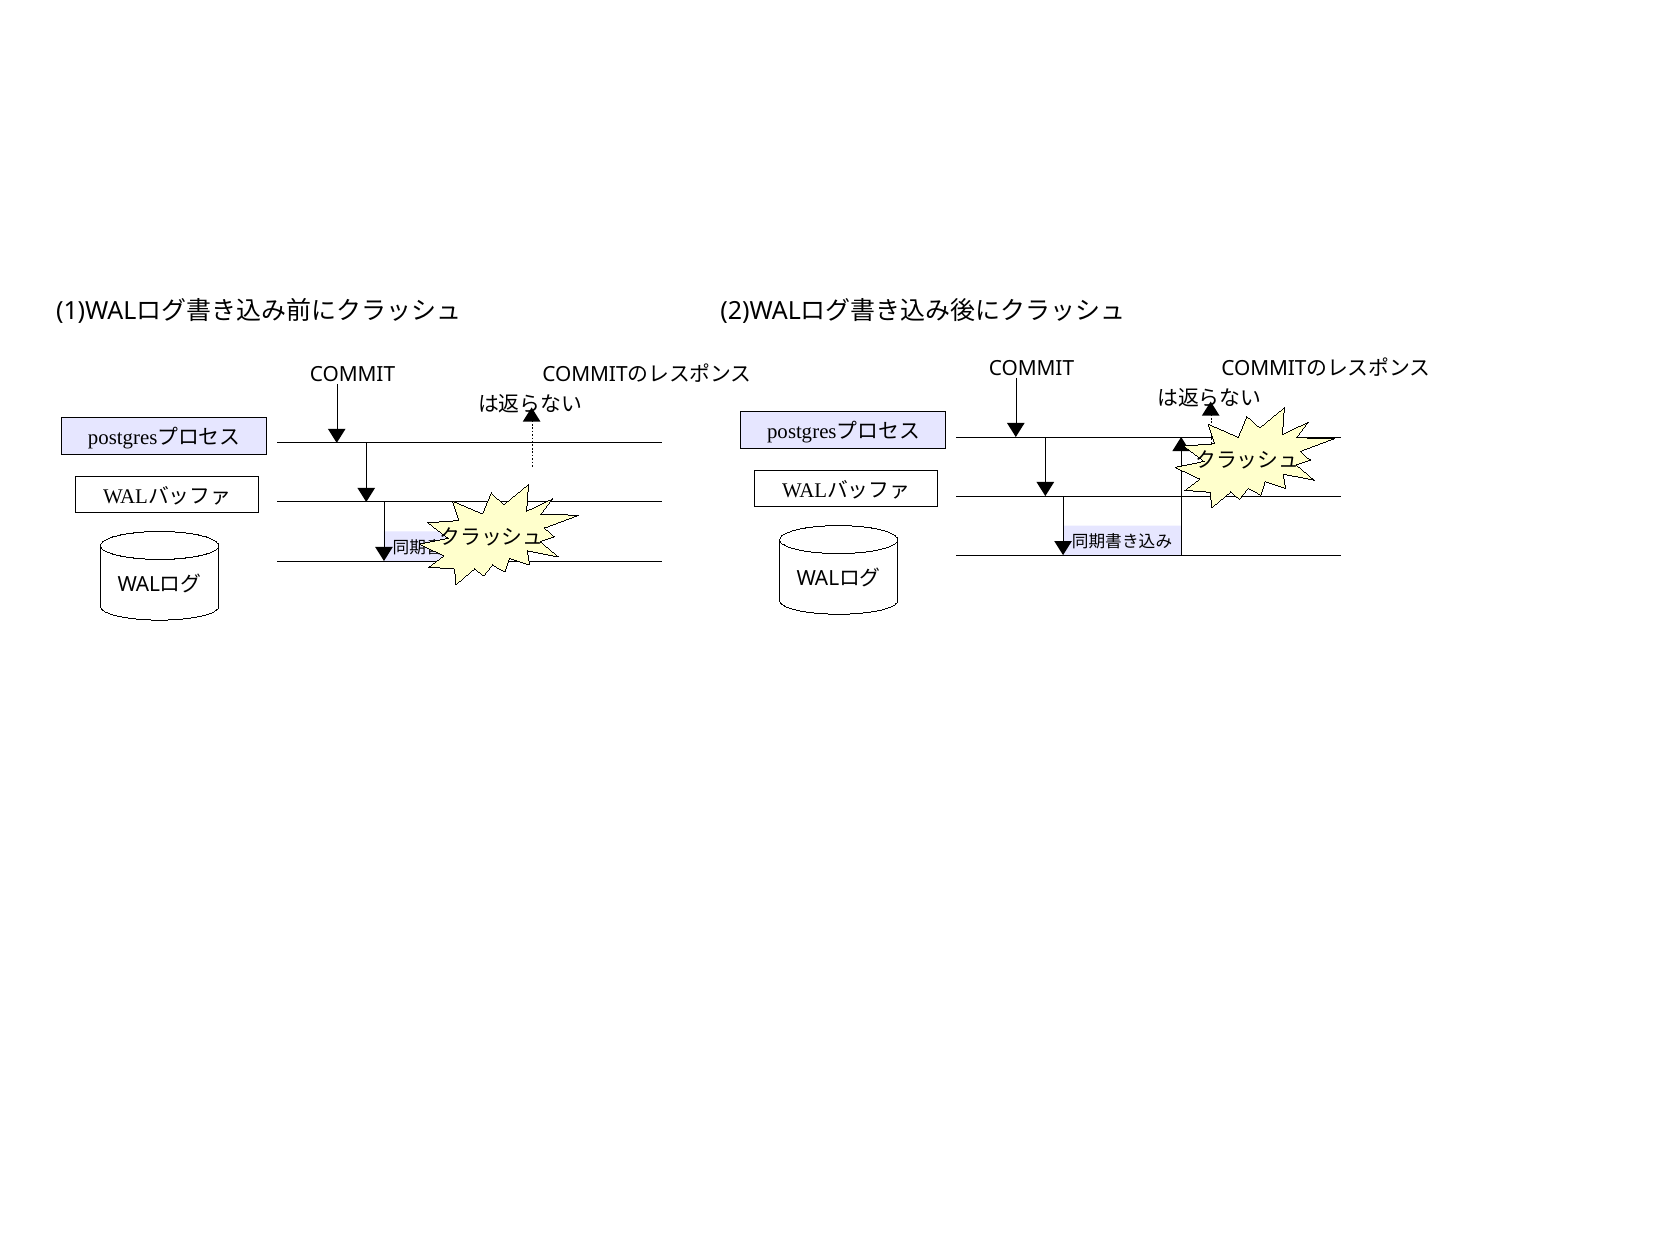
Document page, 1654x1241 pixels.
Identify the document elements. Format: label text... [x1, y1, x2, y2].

text_box (1)WALログ書き込み前にクラッシュ (2)WALログ書き込み後にクラッシュ [41, 283, 1145, 332]
text_box postgresプロセス [61, 417, 267, 455]
text_box 同期書き込み [1064, 525, 1181, 555]
text_box WALバッファ [754, 470, 938, 507]
text_box WALログ [779, 525, 898, 615]
text_box クラッシュ [1175, 407, 1335, 508]
text_box WALログ [100, 531, 219, 621]
text_box 同期書き込み [385, 531, 446, 561]
text_box COMMIT COMMITのレスポンス は返らない [974, 343, 1447, 415]
text_box COMMIT COMMITのレスポンス は返らない [295, 349, 768, 421]
text_box クラッシュ [419, 484, 579, 585]
text_box postgresプロセス [740, 411, 946, 449]
text_box WALバッファ [75, 476, 259, 513]
